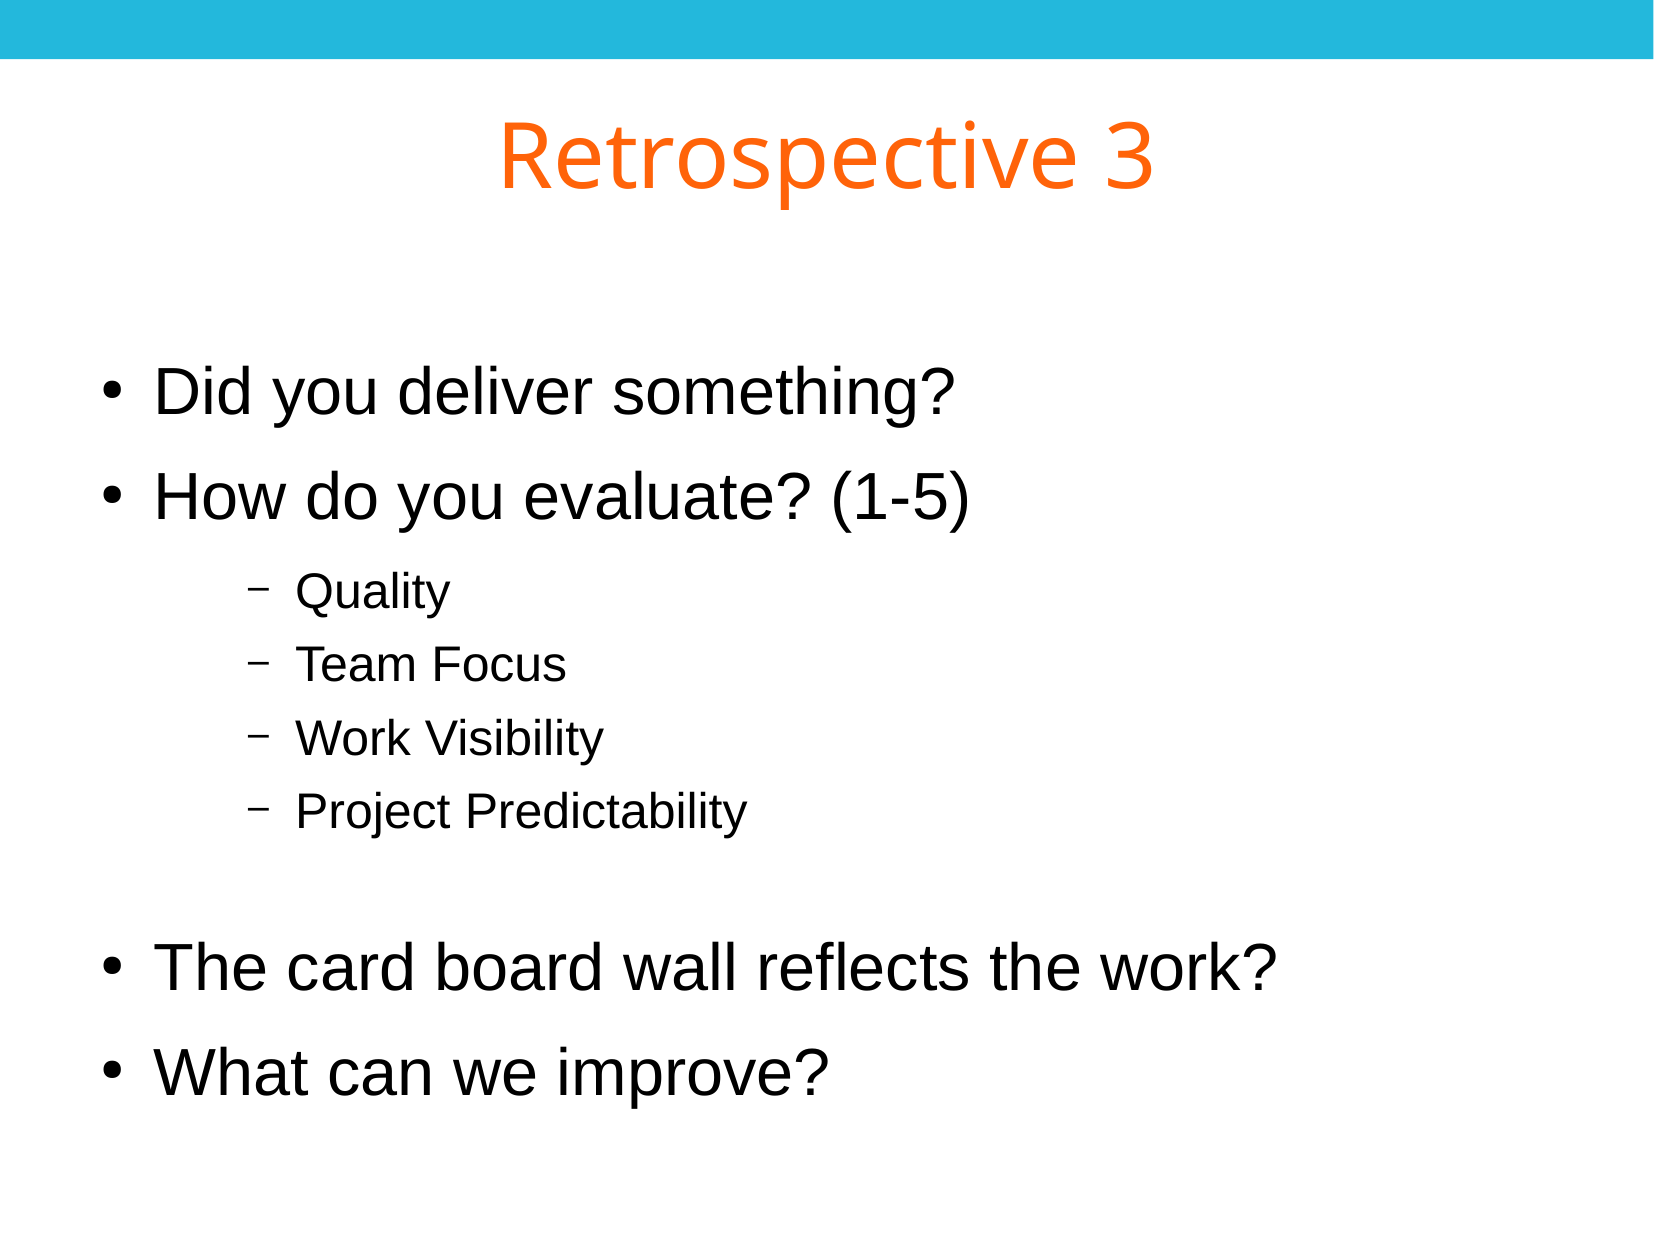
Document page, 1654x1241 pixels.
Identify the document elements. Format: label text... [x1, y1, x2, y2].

list Did you deliver something? How do you evaluate? (1-5) Quality Team Focus Work Visibility Project Predictability The card board wall reflects the work? What can we improve? [82, 354, 1571, 1182]
title Retrospective 3 [82, 56, 1571, 250]
